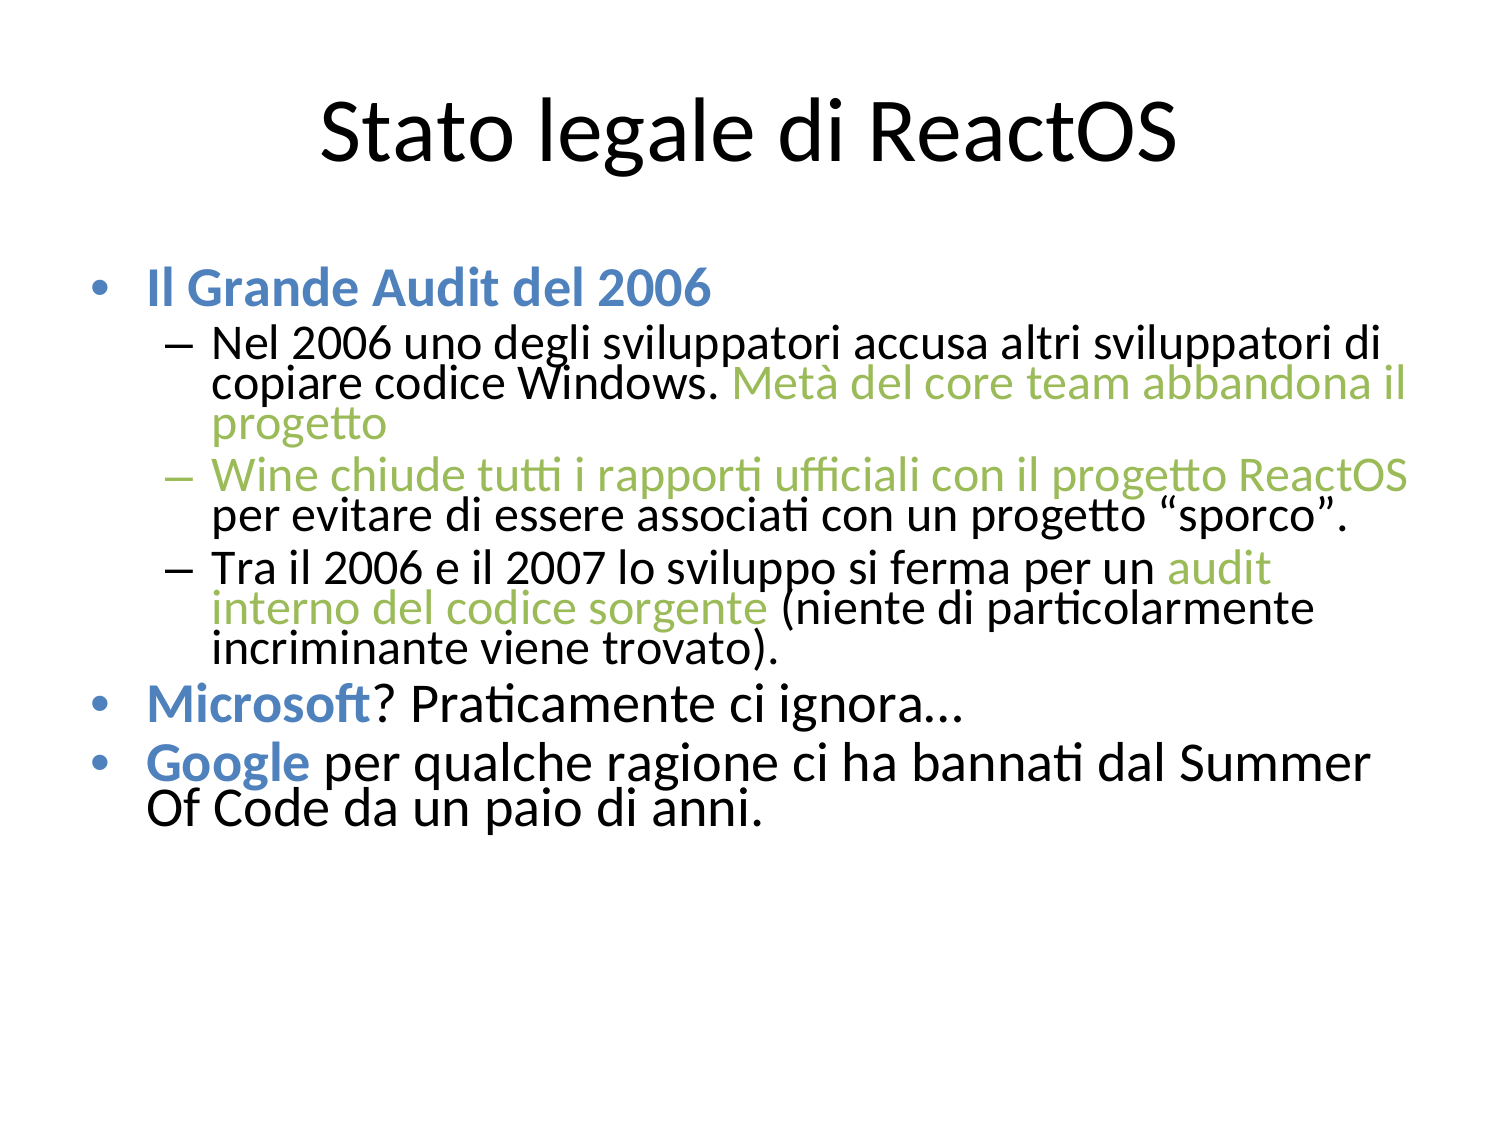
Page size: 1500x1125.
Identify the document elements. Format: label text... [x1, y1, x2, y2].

list Il Grande Audit del 2006 Nel 2006 uno degli sviluppatori accusa altri sviluppatori di copiare codice Windows. Metà del core team abbandona il progetto Wine chiude tutti i rapporti ufficiali con il progetto ReactOS per evitare di essere associati con un progetto “sporco”. Tra il 2006 e il 2007 lo sviluppo si ferma per un audit interno del codice sorgente (niente di particolarmente incriminante viene trovato). Microsoft? Praticamente ci ignora… Google per qualche ragione ci ha bannati dal Summer Of Code da un paio di anni. [75, 262, 1426, 1059]
title Stato legale di ReactOS [75, 45, 1426, 233]
